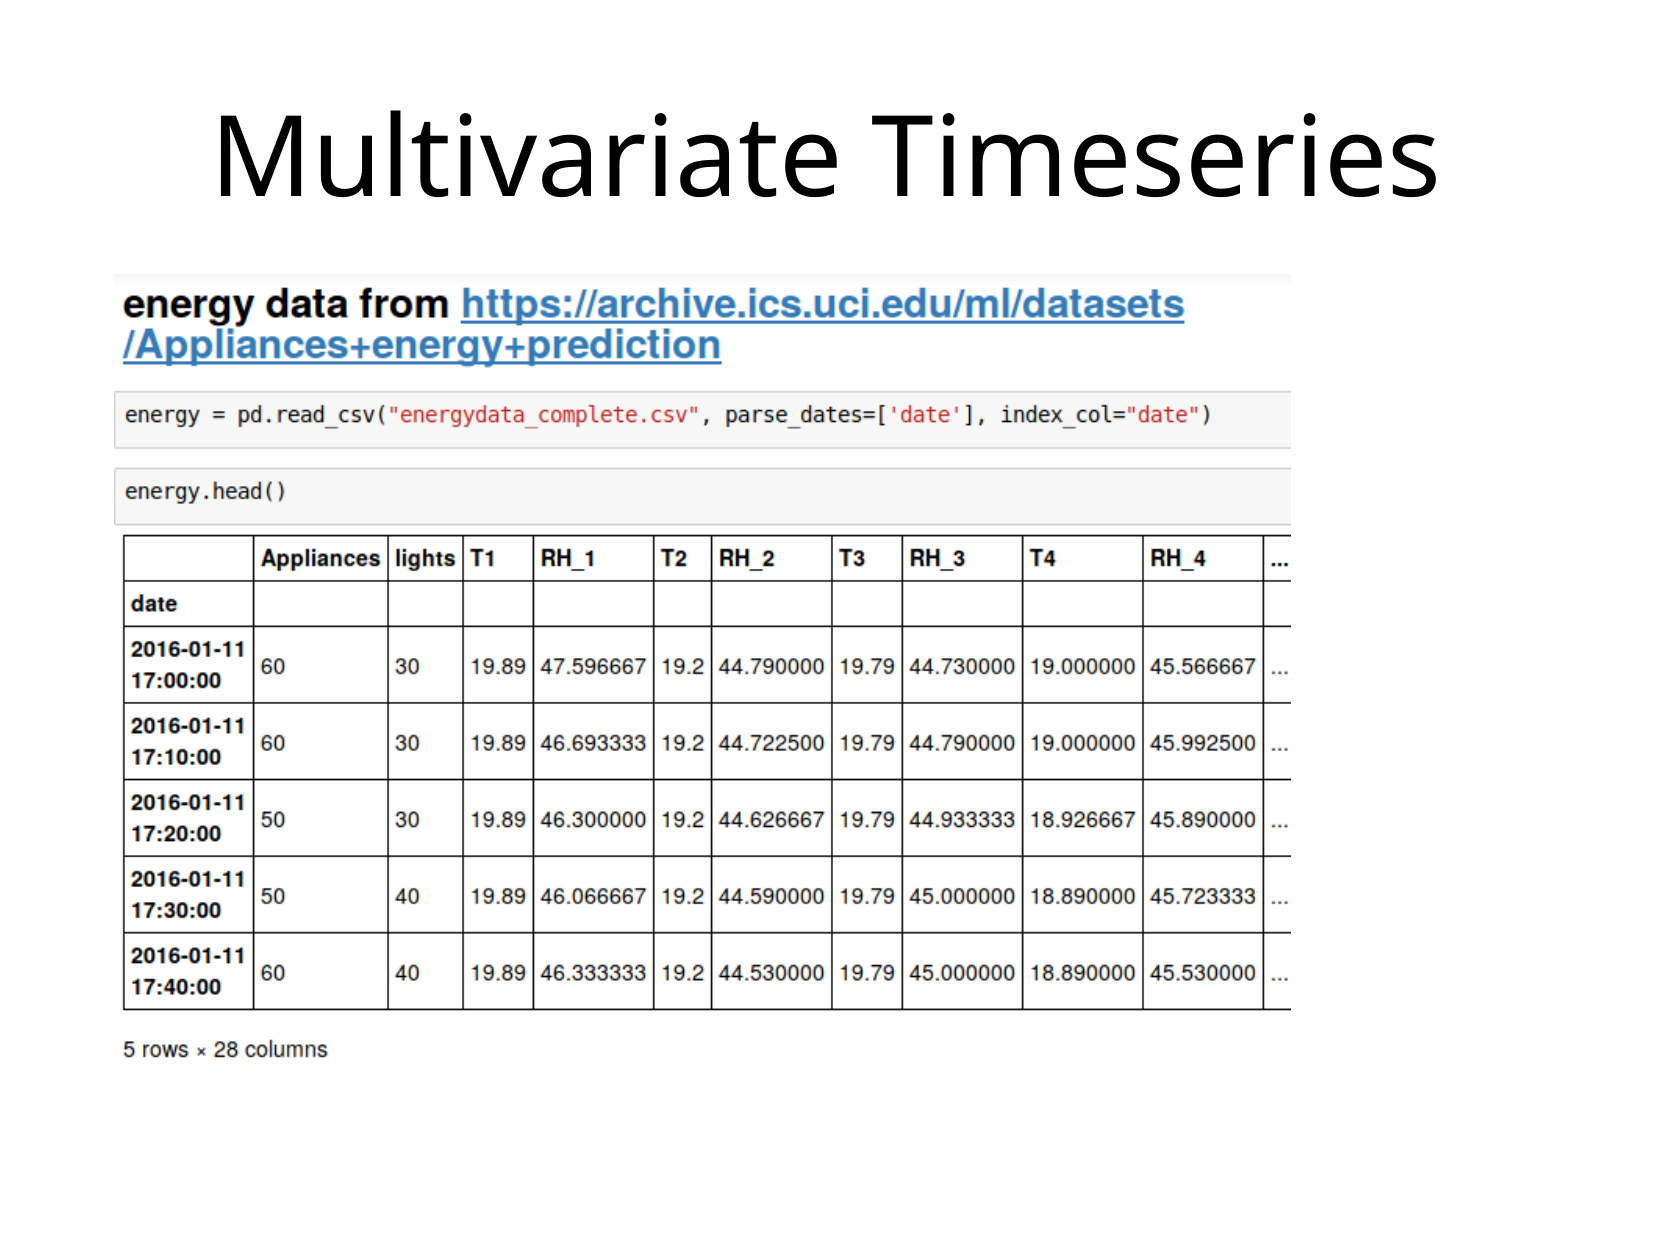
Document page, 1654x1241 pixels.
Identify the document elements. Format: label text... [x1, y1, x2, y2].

picture [114, 274, 1291, 1073]
title Multivariate Timeseries [82, 49, 1571, 257]
